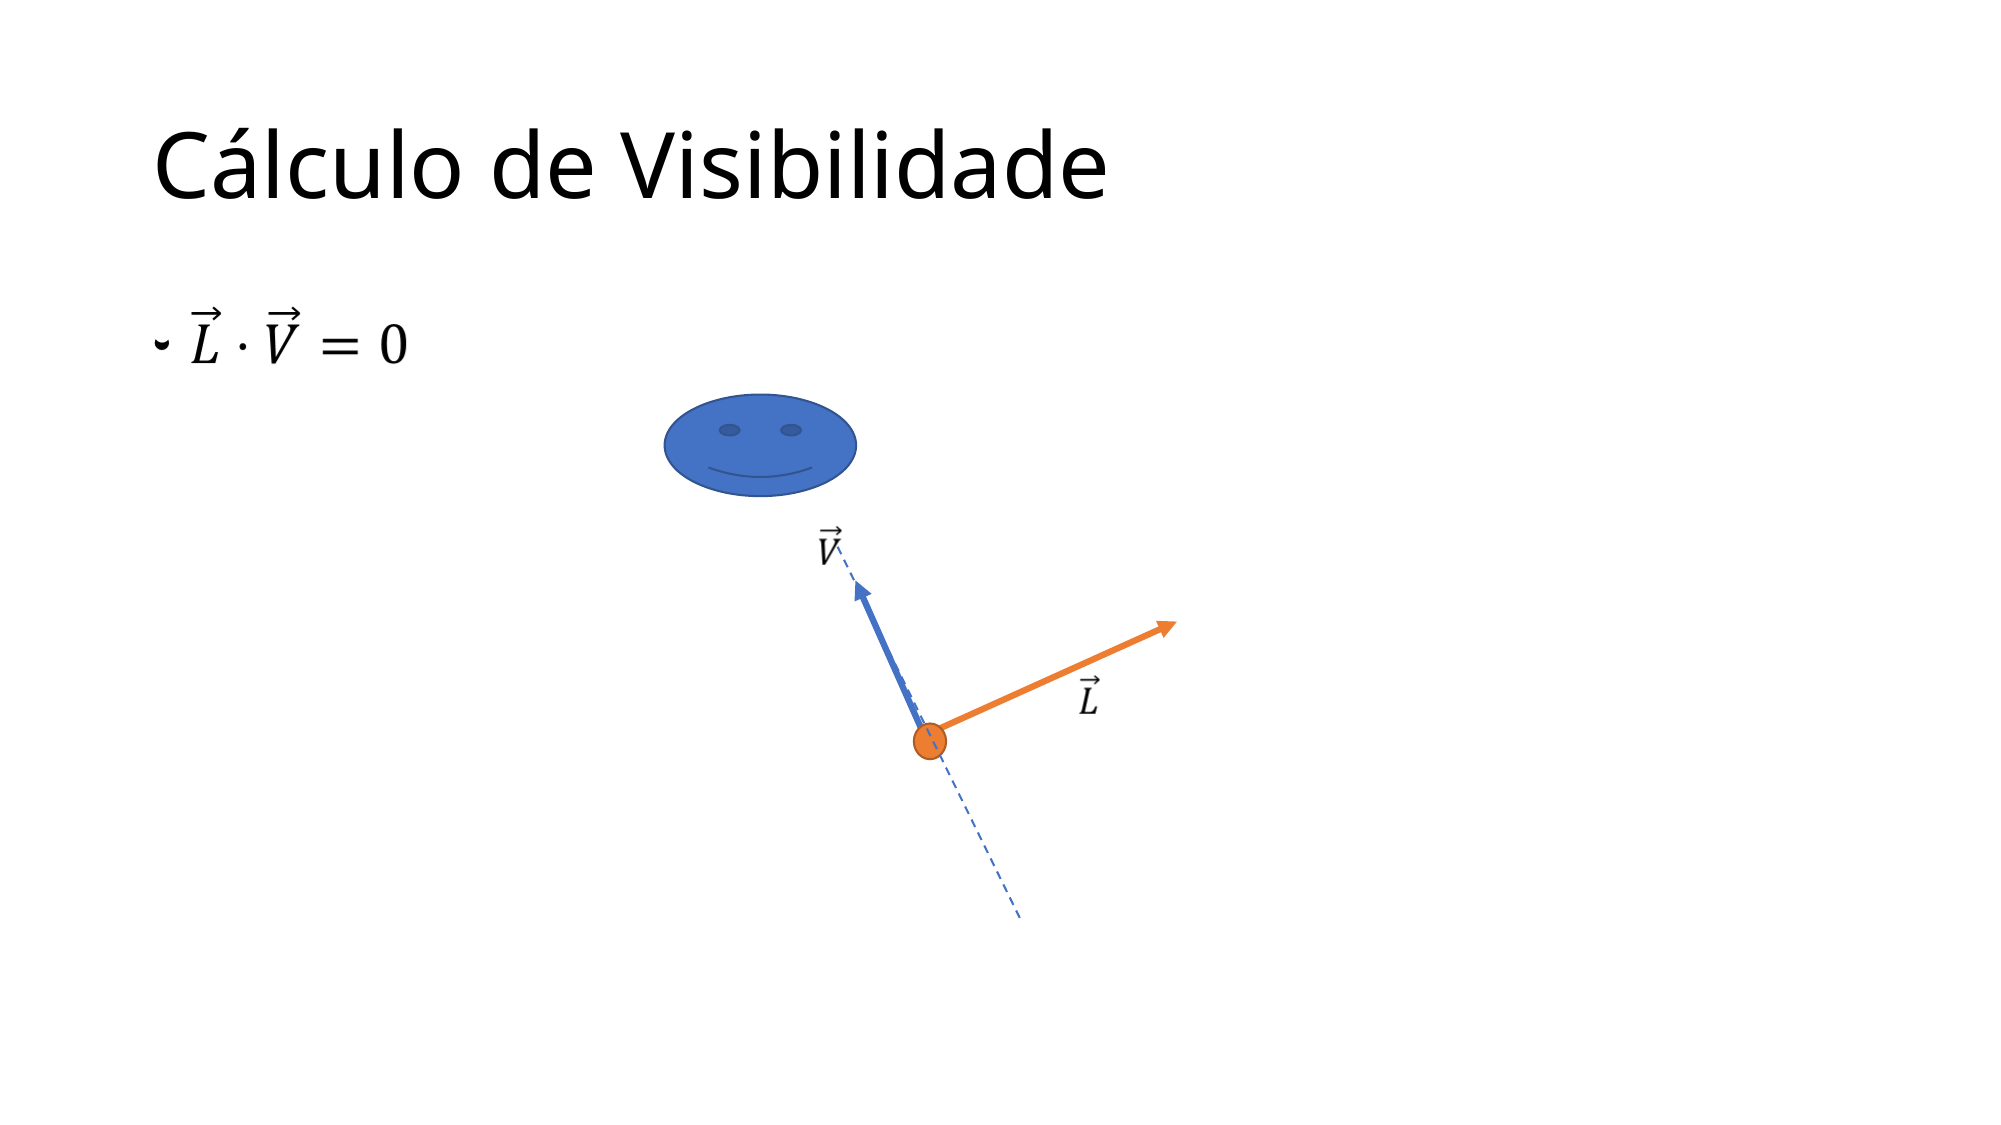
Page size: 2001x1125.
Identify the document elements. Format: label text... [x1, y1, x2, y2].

title Cálculo de Visibilidade [137, 59, 1863, 278]
text_box [664, 394, 857, 497]
text_box [798, 515, 863, 582]
text_box [913, 723, 947, 760]
list [137, 299, 1863, 1014]
text_box [1058, 664, 1119, 731]
